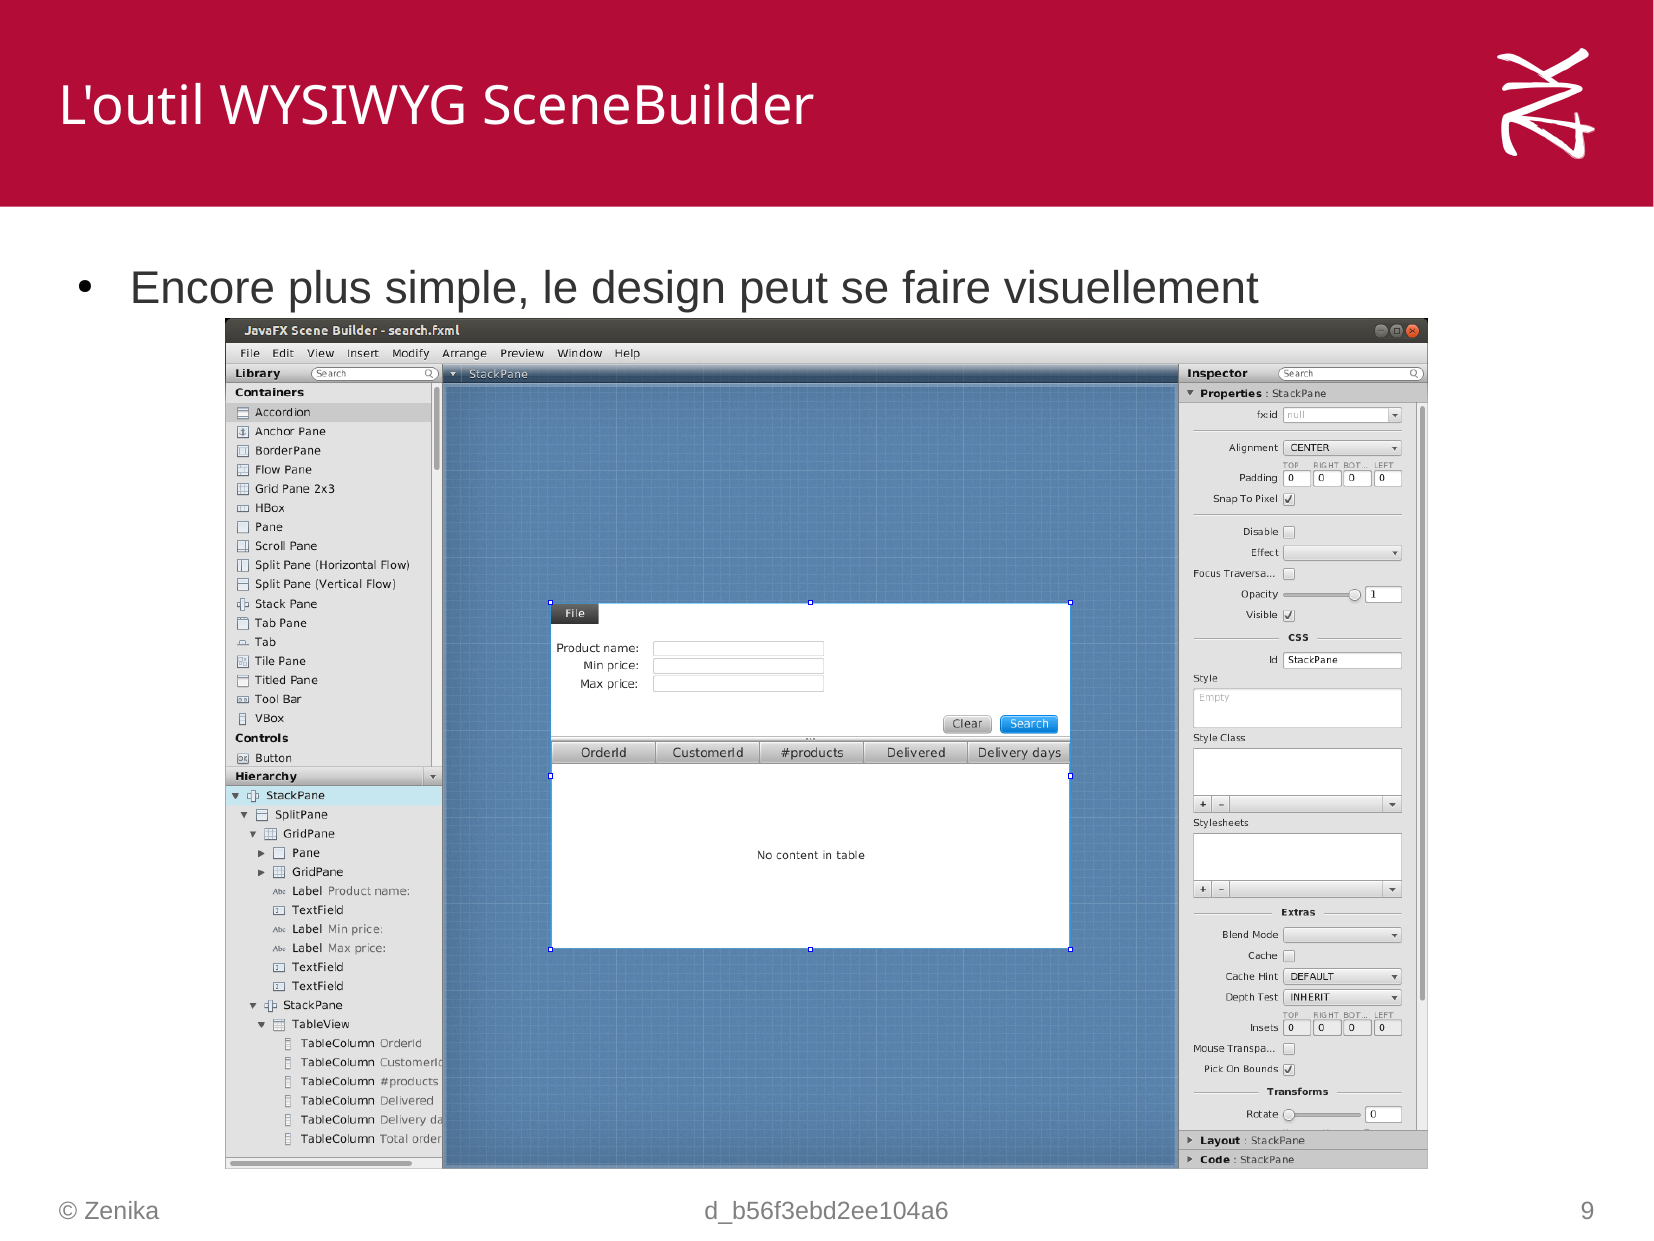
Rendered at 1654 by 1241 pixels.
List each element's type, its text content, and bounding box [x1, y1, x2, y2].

title L'outil WYSIWYG SceneBuilder [59, 29, 1595, 178]
picture [225, 318, 1428, 1170]
list Encore plus simple, le design peut se faire visuellement [59, 236, 1595, 1182]
